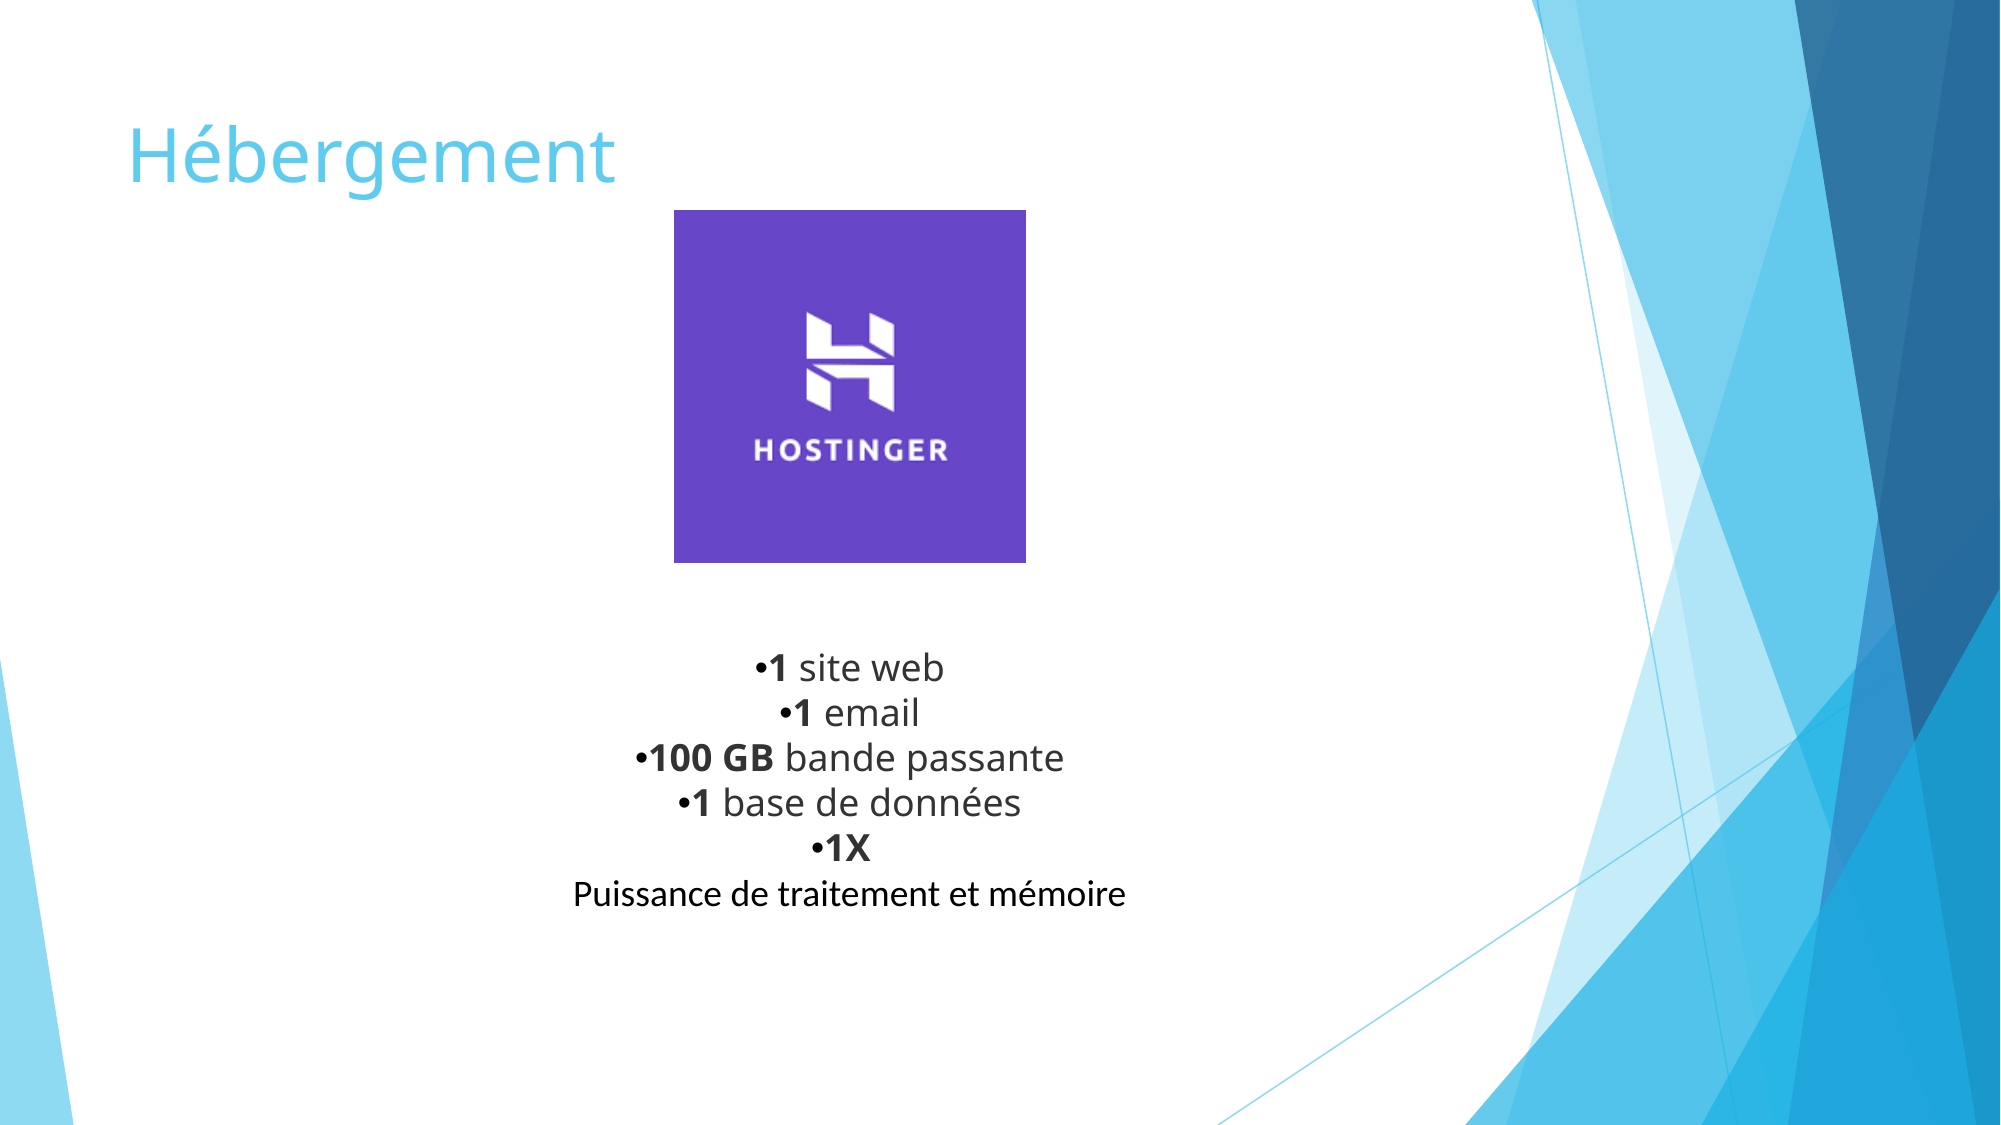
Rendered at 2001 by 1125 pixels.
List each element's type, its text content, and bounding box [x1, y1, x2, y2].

picture [674, 210, 1026, 563]
text_box 1 site web 1 email 100 GB bande passante 1 base de données 1X Puissance de traitement et mémoire [550, 637, 1150, 922]
title Hébergement [111, 99, 1522, 317]
